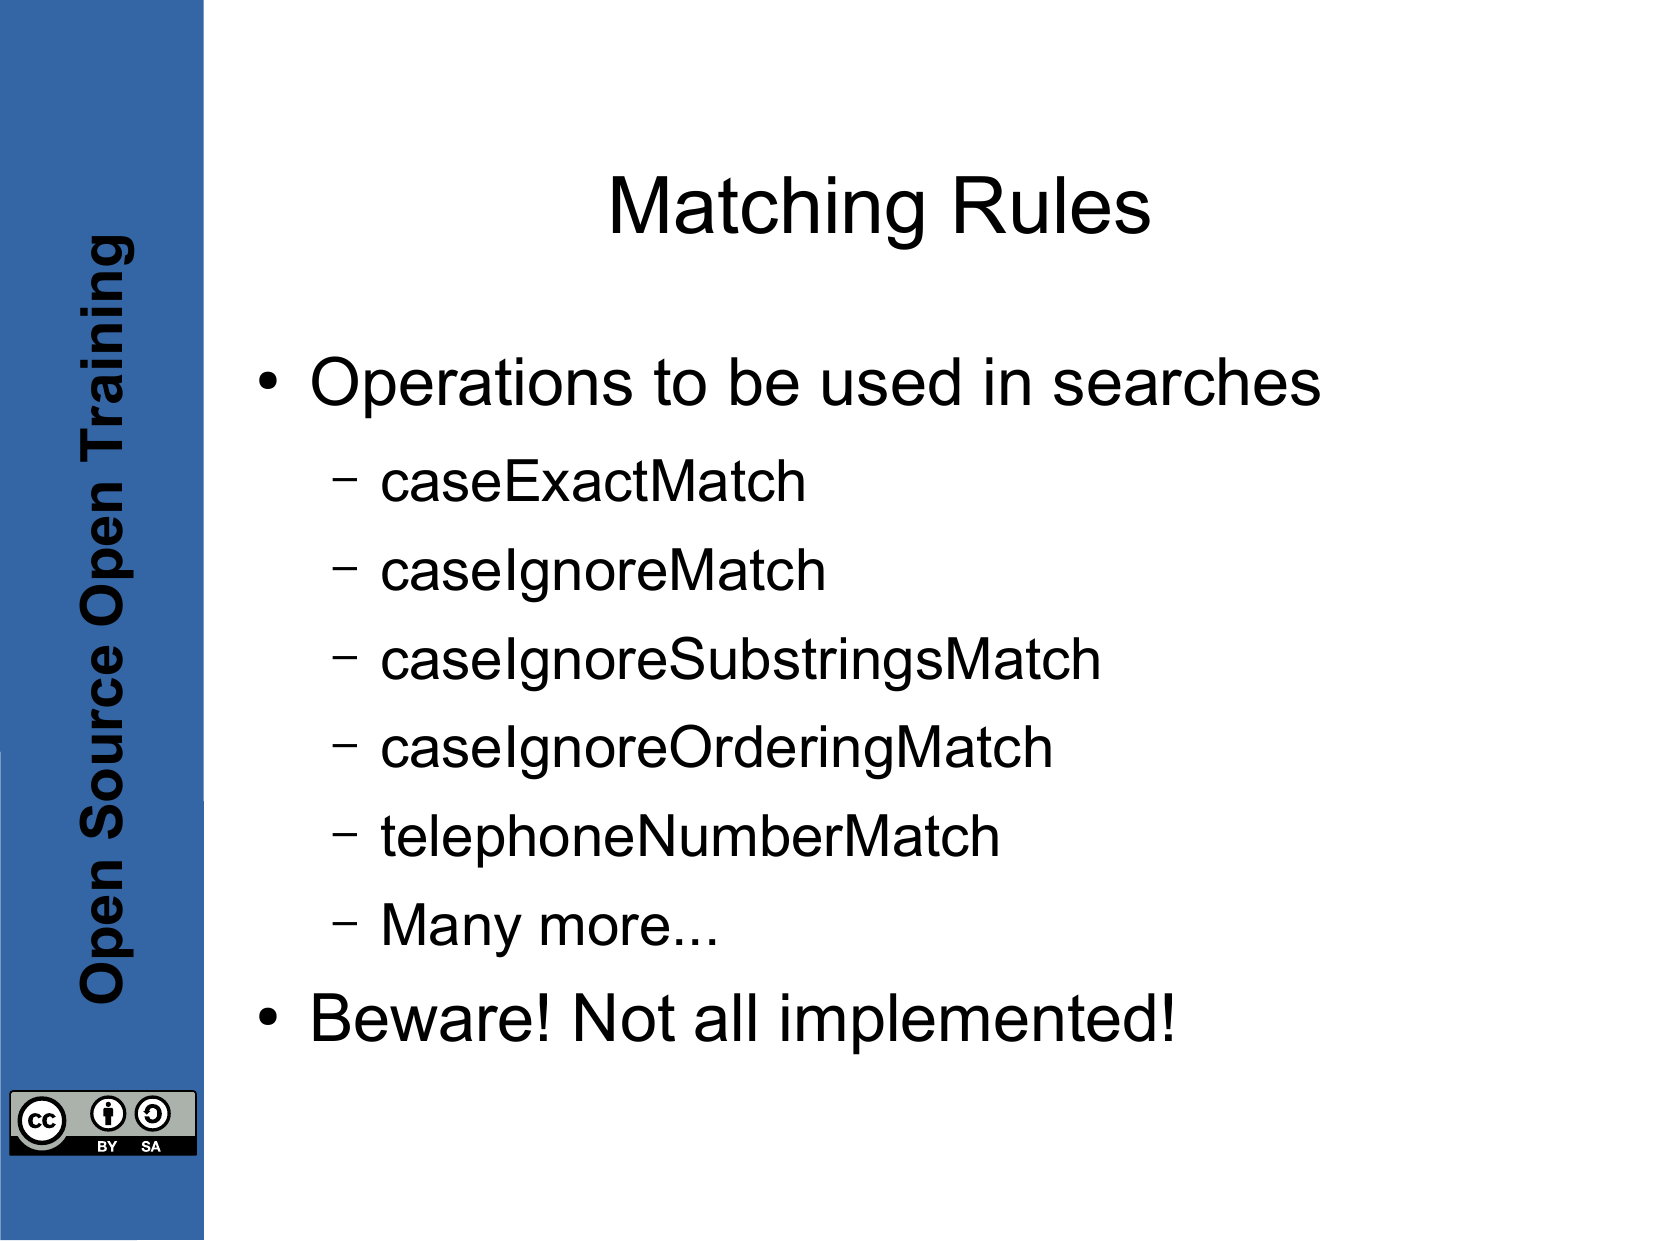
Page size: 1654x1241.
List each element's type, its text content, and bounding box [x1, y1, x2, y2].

title Matching Rules [227, 102, 1534, 310]
list Operations to be used in searches caseExactMatch caseIgnoreMatch caseIgnoreSubstringsMatch caseIgnoreOrderingMatch telephoneNumberMatch Many more... Beware! Not all implemented! [238, 344, 1534, 1127]
